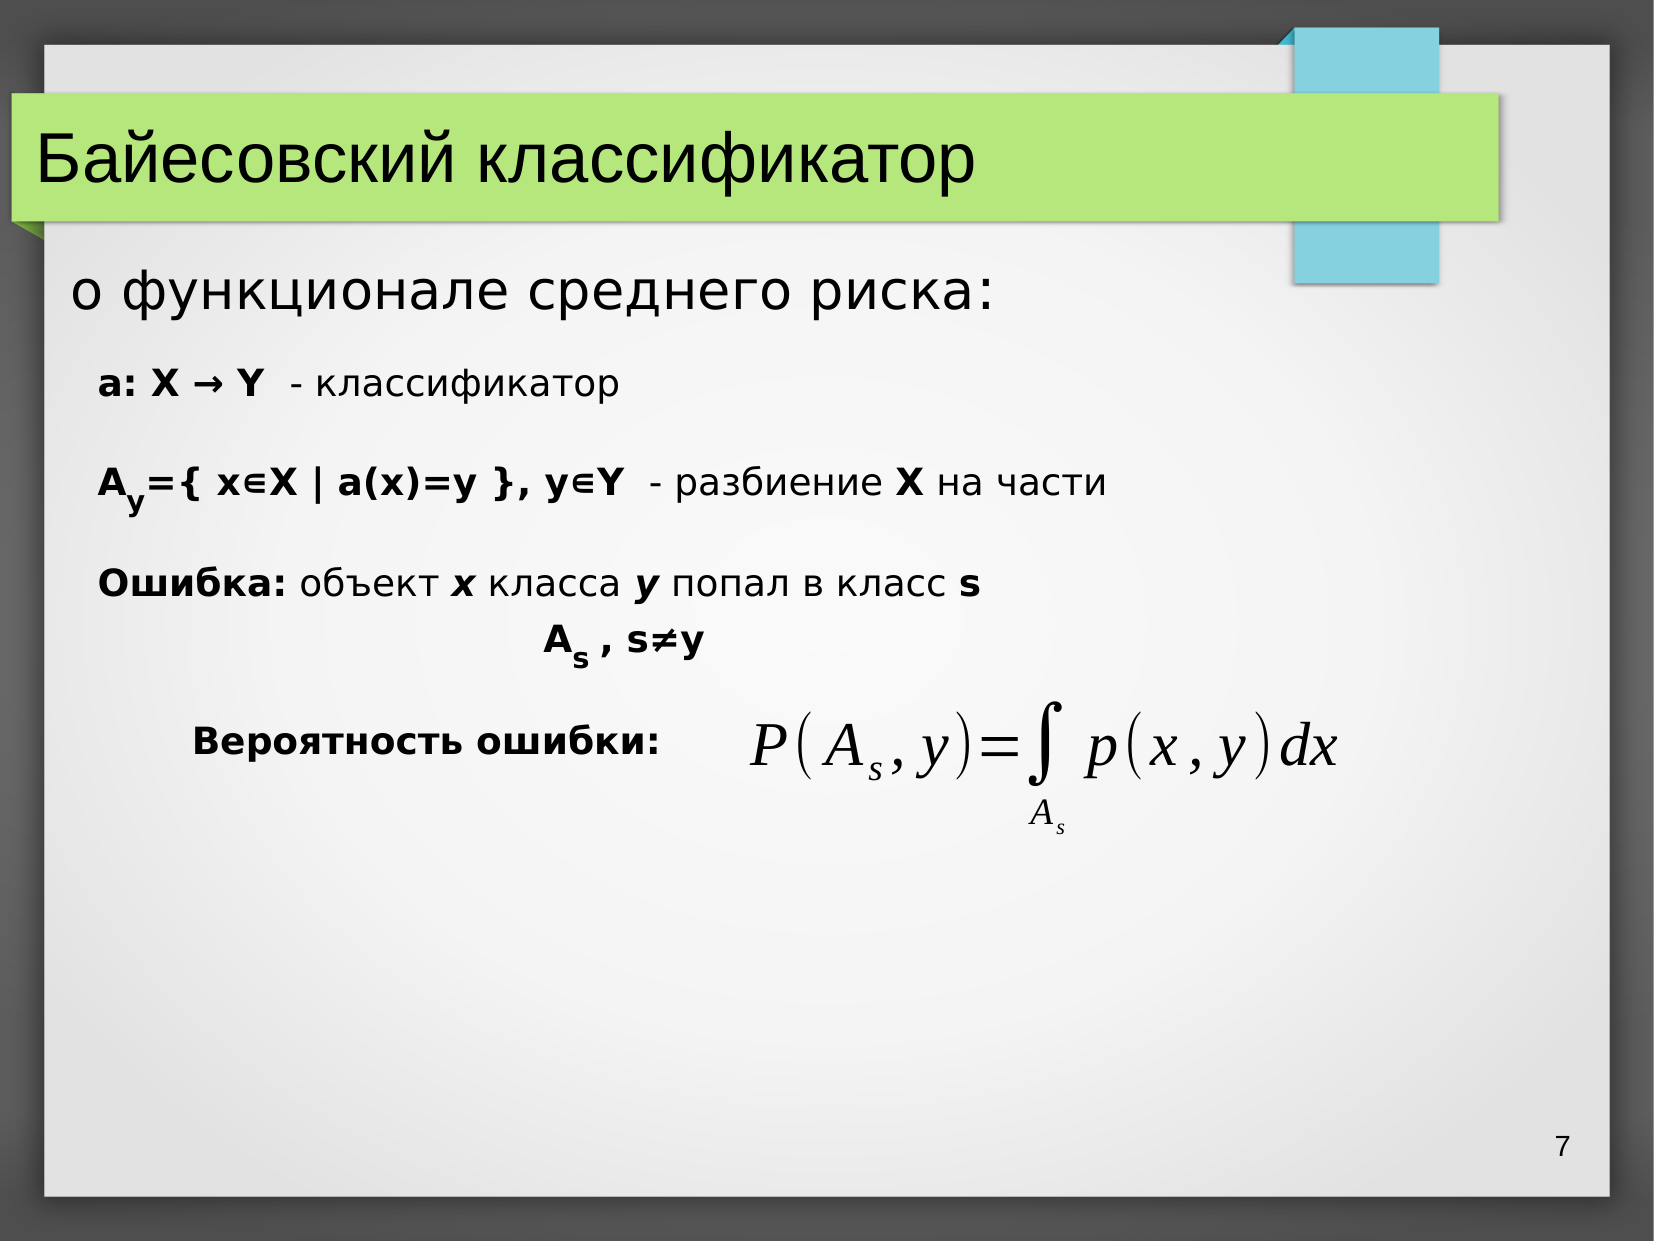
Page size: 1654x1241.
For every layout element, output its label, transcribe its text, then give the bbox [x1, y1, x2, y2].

text_box a: X → Y - классификатор Ay={ x∊X | a(x)=y }, y∊Y - разбиение Х на части Ошибка: объект x класса y попал в класс s As , s≠y [82, 354, 1465, 697]
title Байесовский классификатор [35, 118, 1489, 199]
picture [0, 0, 1654, 1241]
chart [741, 697, 1347, 839]
title о функционале среднего риска: [70, 245, 1087, 325]
text_box Вероятность ошибки: [177, 712, 697, 863]
